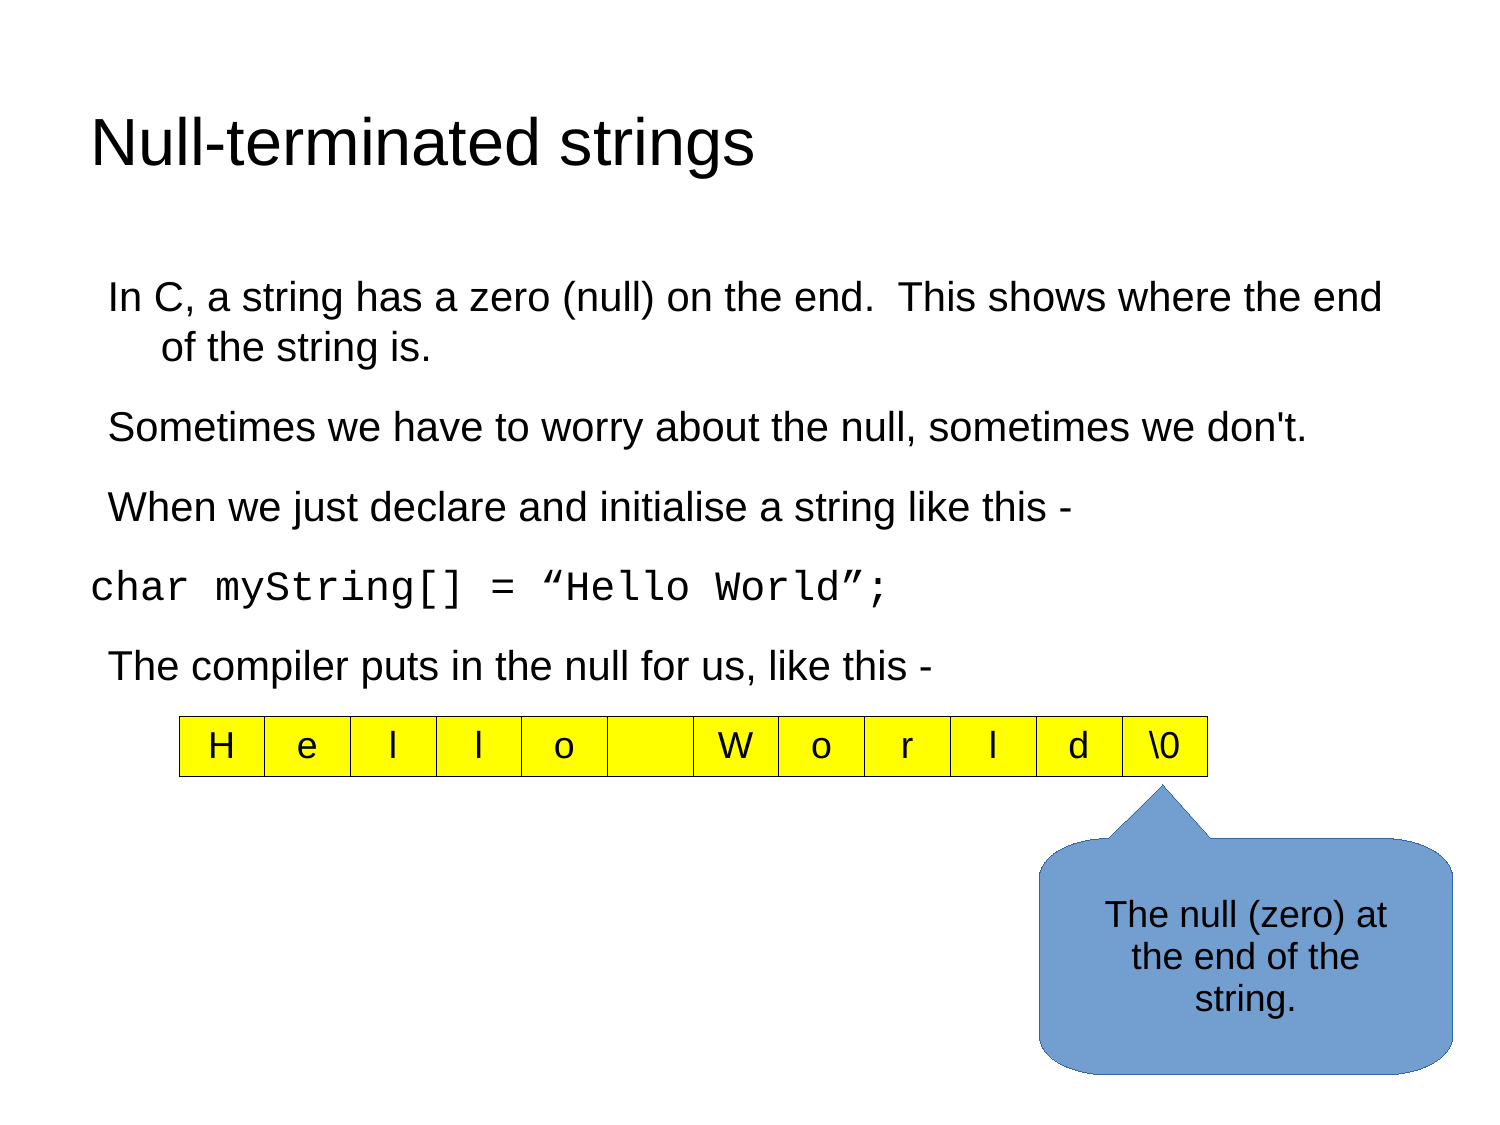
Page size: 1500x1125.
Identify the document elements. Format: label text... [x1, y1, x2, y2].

table_header \0 [1123, 717, 1207, 776]
table_header e [265, 717, 350, 776]
table_header l [437, 717, 521, 776]
table_header W [694, 717, 778, 776]
table_header d [1037, 717, 1122, 776]
table_header l [351, 717, 436, 776]
table_header o [779, 717, 864, 776]
table_header H [180, 717, 264, 776]
table_header l [951, 717, 1036, 776]
text_box The null (zero) at the end of the string. [1039, 784, 1453, 1075]
title Null-terminated strings [75, 45, 1425, 233]
list In C, a string has a zero (null) on the end. This shows where the end of the string is. Sometimes we have to worry about the null, sometimes we don't. When we just declare and initialise a string like this - char myString[] = “Hello World”; The compiler puts in the null for us, like this - [75, 262, 1425, 1005]
table_header o [522, 717, 607, 776]
table_header r [865, 717, 950, 776]
table_header [608, 717, 693, 776]
